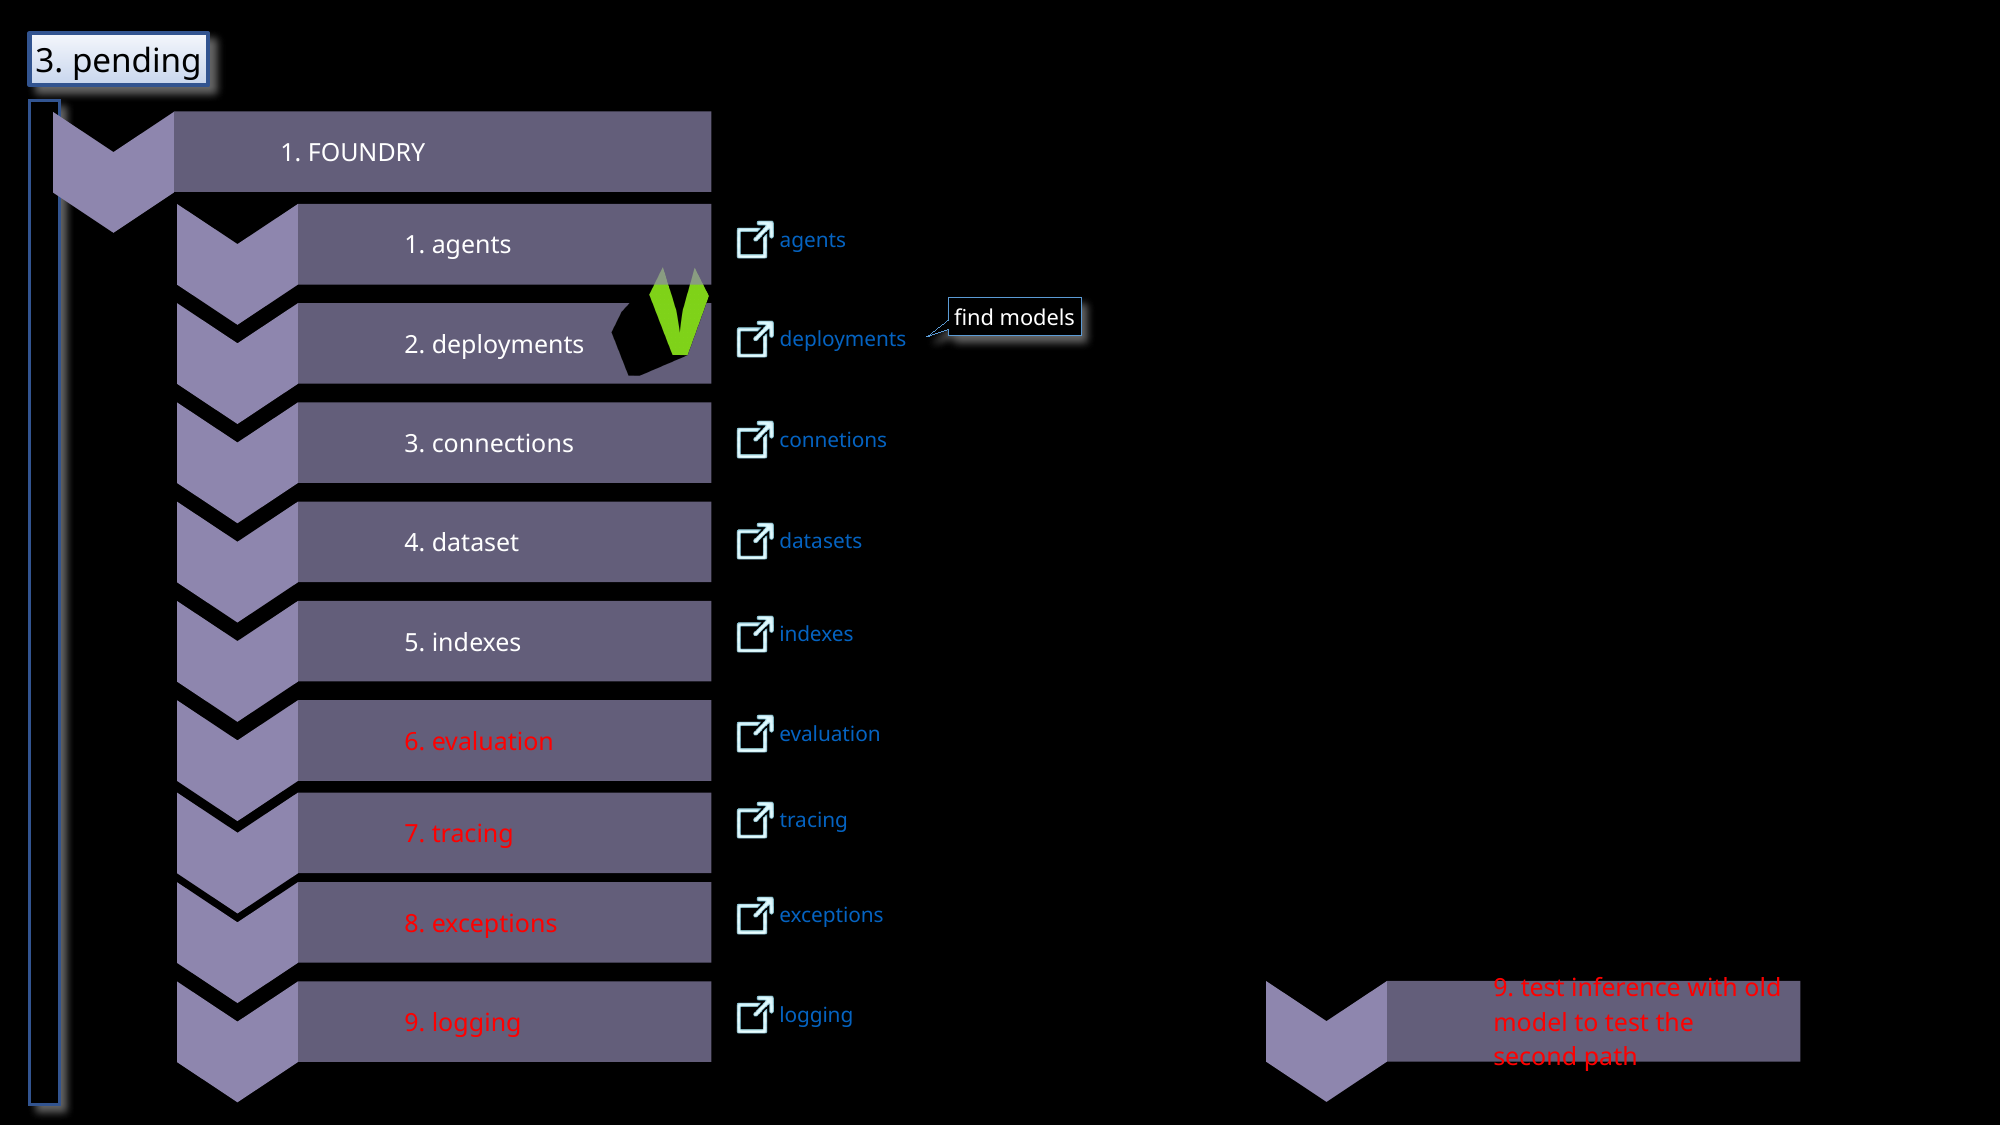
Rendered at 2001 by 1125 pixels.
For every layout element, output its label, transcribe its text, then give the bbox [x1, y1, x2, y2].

text_box indexes [778, 613, 869, 657]
text_box [177, 792, 298, 914]
text_box 7. tracing [298, 792, 712, 874]
text_box 6. evaluation [298, 700, 712, 781]
picture [732, 991, 778, 1038]
text_box [177, 601, 298, 722]
text_box [177, 501, 298, 623]
picture [732, 611, 778, 657]
text_box 5. indexes [297, 600, 712, 682]
text_box exceptions [778, 894, 899, 938]
text_box connetions [778, 419, 903, 463]
text_box 9. logging [298, 981, 712, 1062]
text_box 3. connections [298, 402, 712, 483]
text_box agents [778, 218, 861, 262]
picture [732, 416, 778, 463]
picture [732, 892, 778, 939]
text_box [177, 402, 298, 524]
text_box 8. exceptions [298, 882, 712, 963]
picture [732, 518, 778, 564]
text_box tracing [778, 799, 863, 843]
text_box evaluation [778, 712, 896, 756]
text_box 2. deployments [298, 303, 712, 384]
text_box [177, 700, 298, 822]
text_box [29, 100, 174, 1105]
text_box [177, 882, 298, 1004]
text_box [1266, 981, 1387, 1102]
text_box 1. FOUNDRY [174, 111, 712, 192]
text_box logging [778, 994, 869, 1038]
text_box datasets [778, 520, 878, 564]
text_box [177, 981, 298, 1103]
text_box 9. test inference with old model to test the second path [1386, 980, 1801, 1062]
text_box deployments [778, 318, 922, 362]
title 3. pending [30, 33, 207, 86]
text_box 1. agents [298, 203, 712, 285]
picture [732, 216, 778, 263]
picture [732, 316, 778, 362]
text_box 4. dataset [298, 501, 712, 583]
picture [732, 710, 778, 757]
text_box [177, 203, 298, 325]
text_box [177, 303, 298, 425]
text_box find models [926, 297, 1082, 337]
picture [732, 797, 778, 843]
